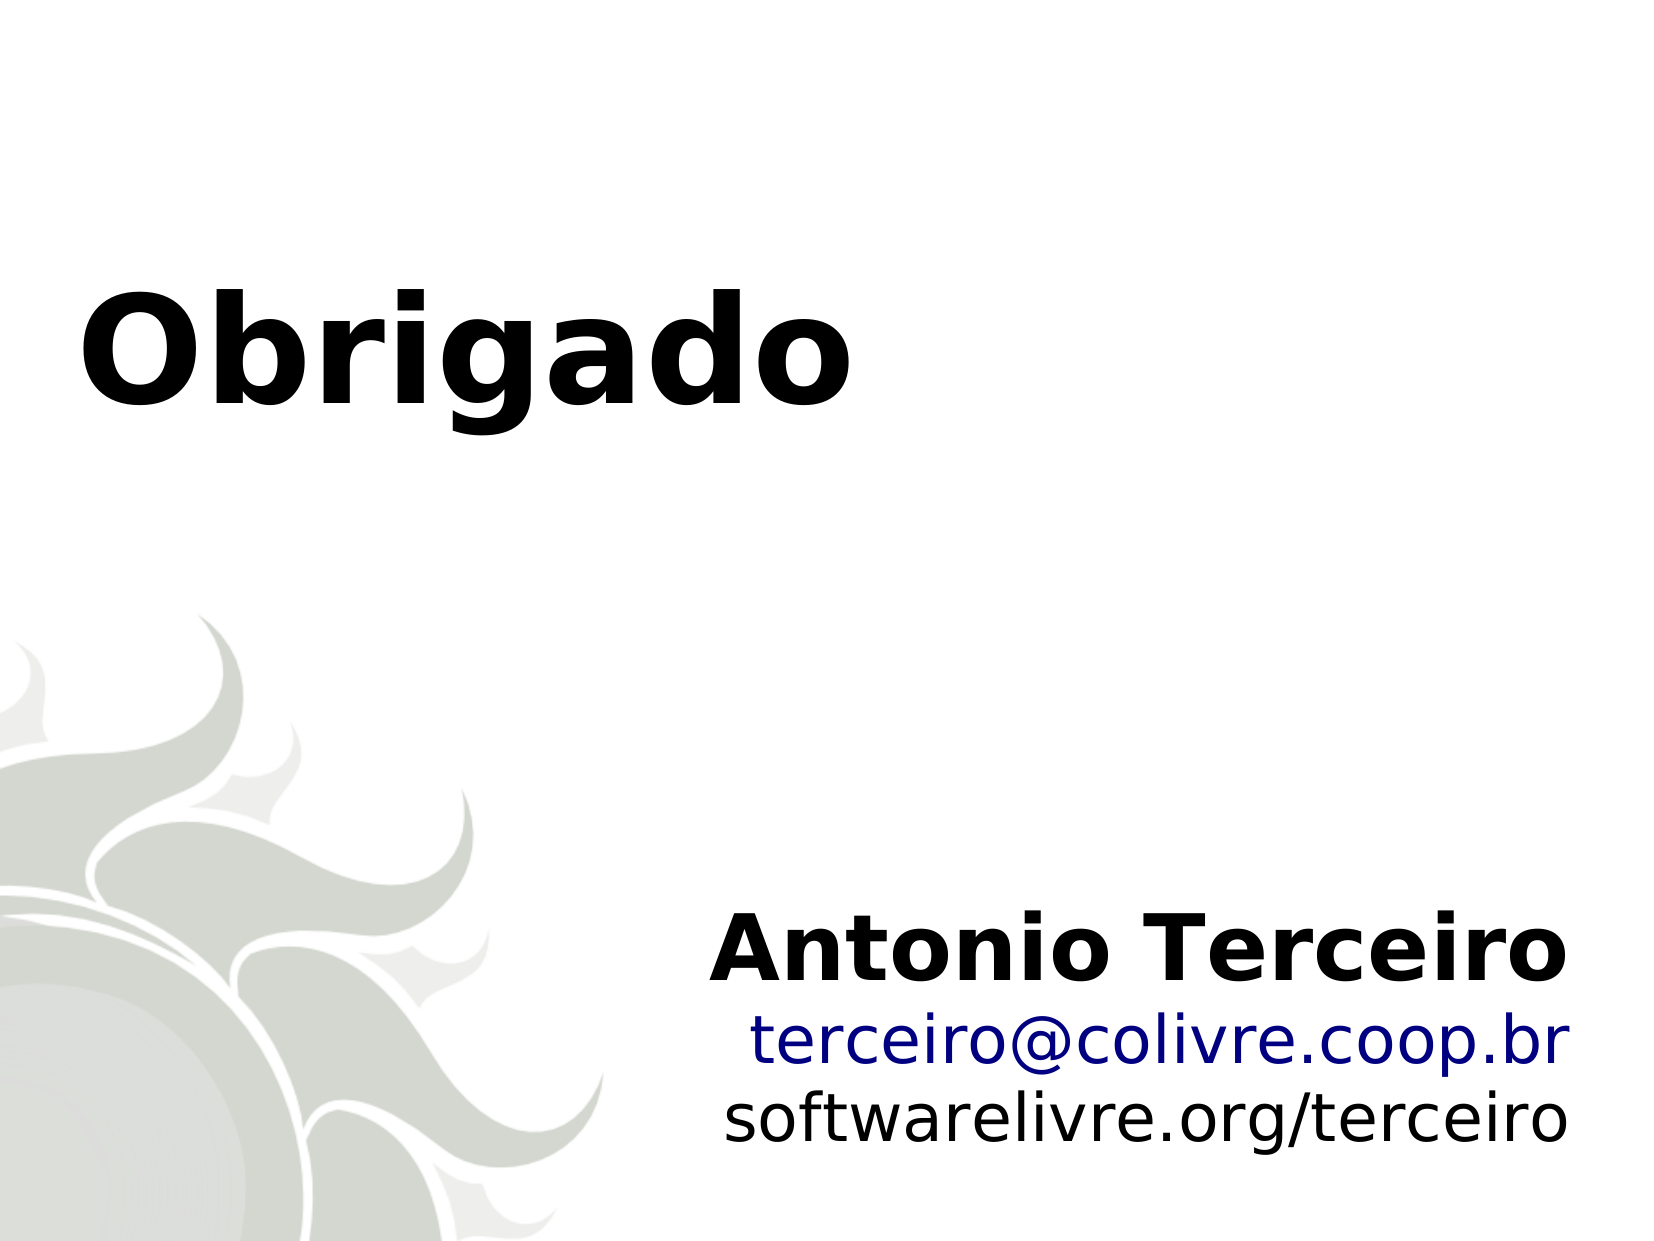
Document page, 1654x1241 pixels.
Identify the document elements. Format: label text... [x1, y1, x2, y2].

title Obrigado [76, 263, 1565, 439]
text_box Antonio Terceiro terceiro@colivre.coop.br softwarelivre.org/terceiro [82, 885, 1571, 1167]
picture [0, 555, 644, 1241]
